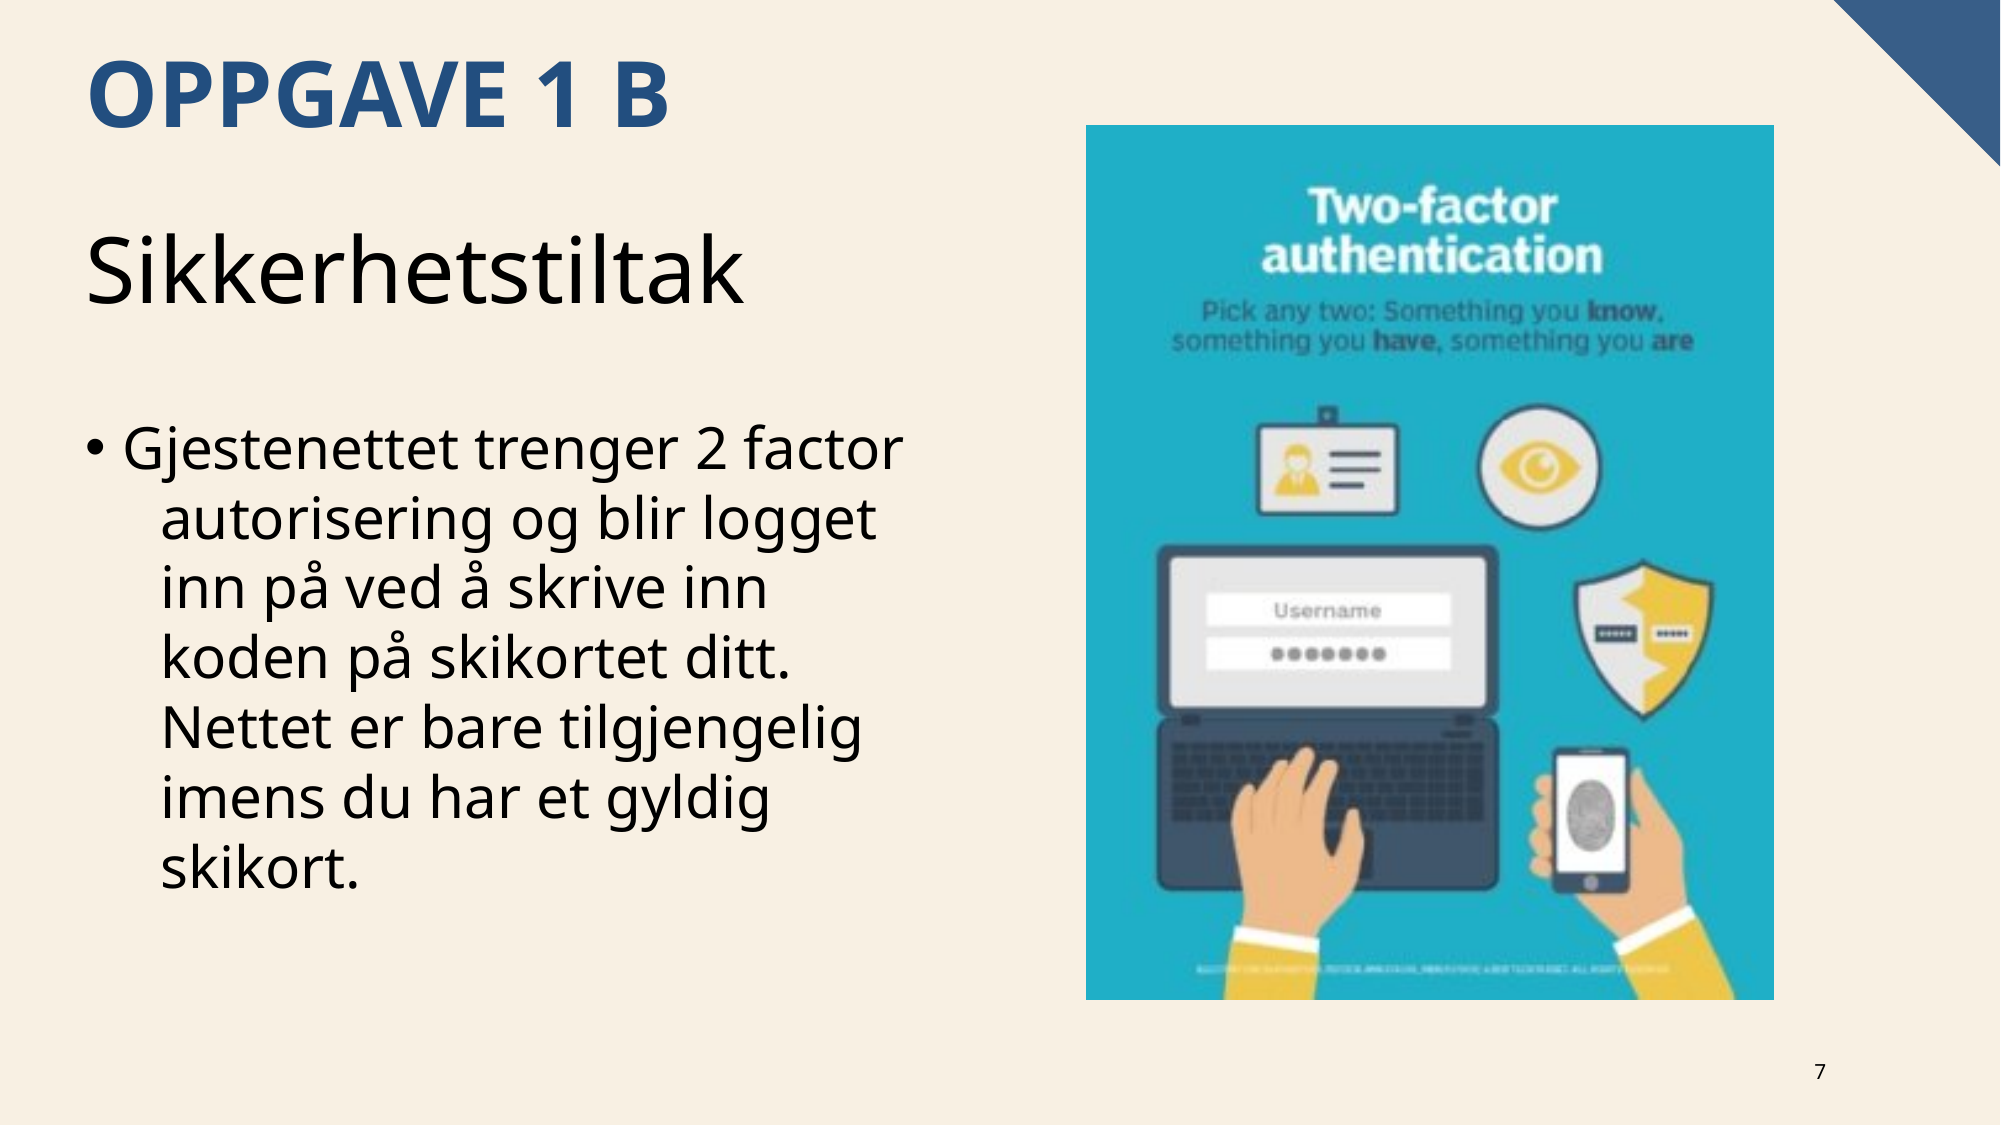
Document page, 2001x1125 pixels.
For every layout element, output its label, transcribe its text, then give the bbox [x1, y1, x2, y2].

text_box Gjestenettet trenger 2 factor autorisering og blir logget inn på ved å skrive inn koden på skikortet ditt. Nettet er bare tilgjengelig imens du har et gyldig skikort. [70, 403, 944, 1067]
picture [1086, 125, 1774, 1000]
text_box Sikkerhetstiltak [70, 204, 734, 331]
title Oppgave 1 b [70, 40, 1821, 259]
text_box 3 [1799, 1042, 1875, 1103]
